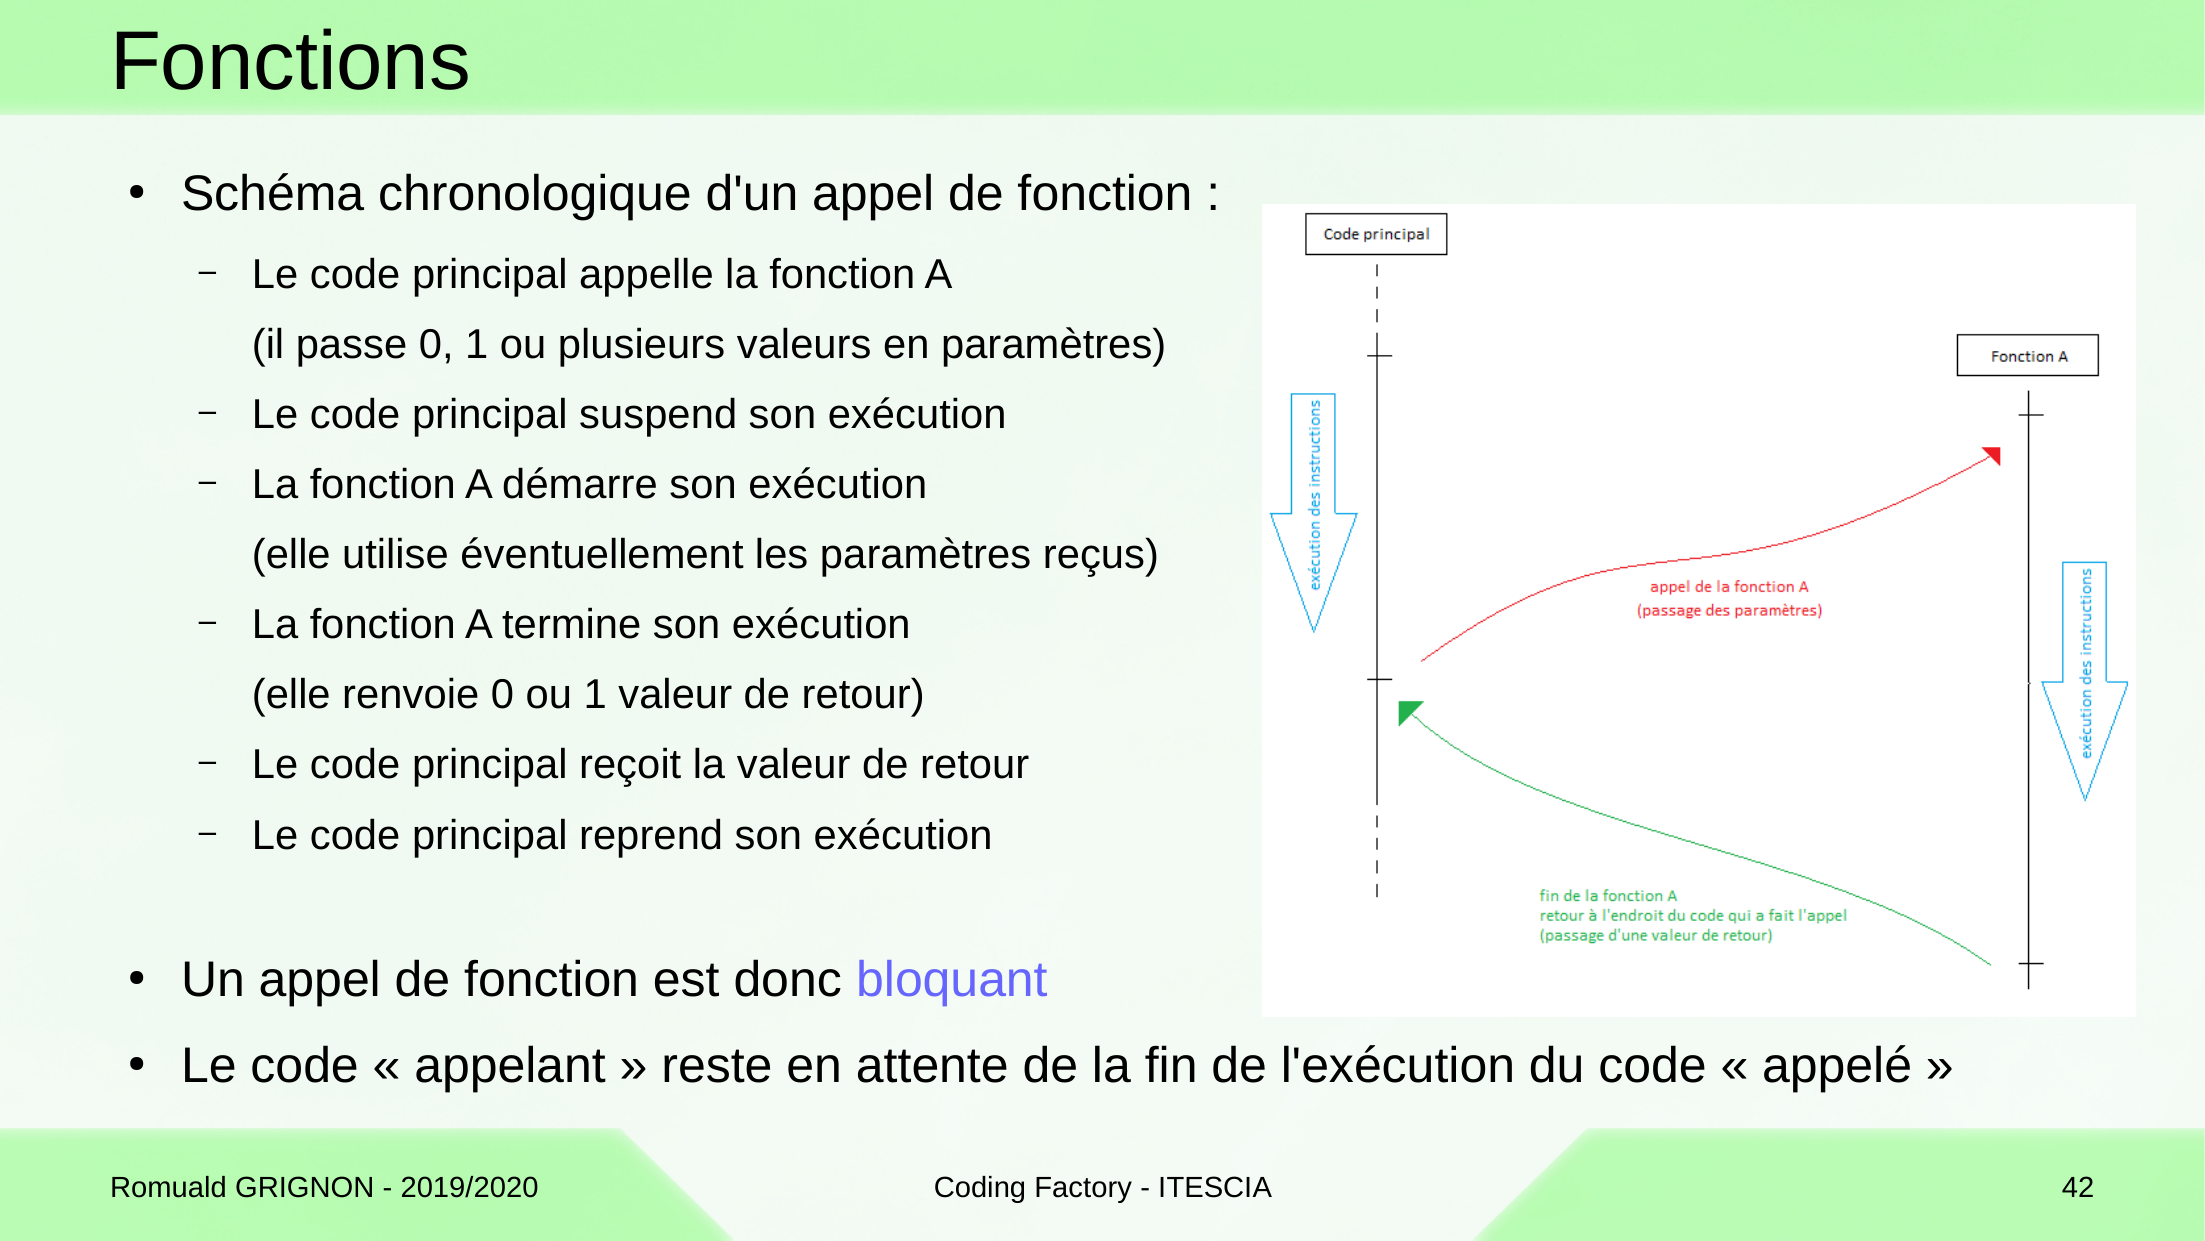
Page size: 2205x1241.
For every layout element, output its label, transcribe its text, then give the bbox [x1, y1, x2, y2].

picture [0, 0, 2205, 1241]
title Fonctions [110, 49, 2095, 236]
list Schéma chronologique d'un appel de fonction : Le code principal appelle la fonction A (il passe 0, 1 ou plusieurs valeurs en paramètres) Le code principal suspend son exécution La fonction A démarre son exécution (elle utilise éventuellement les paramètres reçus) La fonction A termine son exécution (elle renvoie 0 ou 1 valeur de retour) Le code principal reçoit la valeur de retour Le code principal reprend son exécution Un appel de fonction est donc bloquant Le code « appelant » reste en attente de la fin de l'exécution du code « appelé » [110, 236, 2095, 1096]
